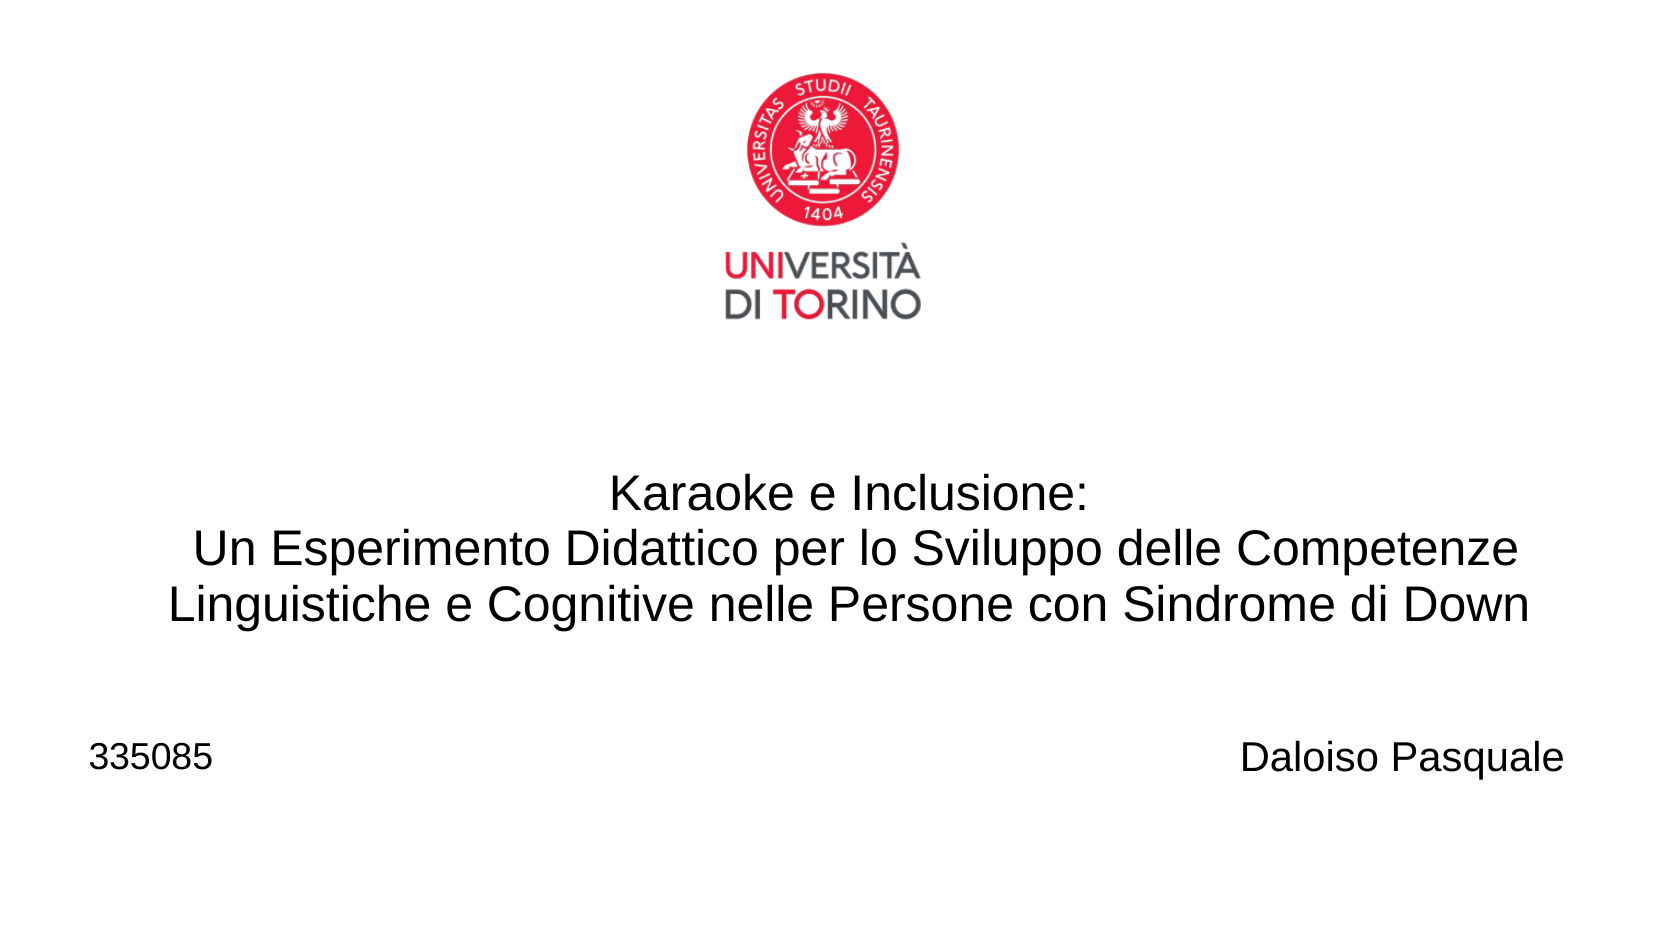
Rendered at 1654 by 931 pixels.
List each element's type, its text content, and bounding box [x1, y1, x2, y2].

picture [561, 52, 1086, 349]
title Daloiso Pasquale [827, 706, 1565, 809]
title Karaoke e Inclusione: Un Esperimento Didattico per lo Sviluppo delle Competenze Linguistiche e Cognitive nelle Persone con Sindrome di Down ​ [88, 391, 1625, 706]
title 335085 [88, 705, 827, 809]
